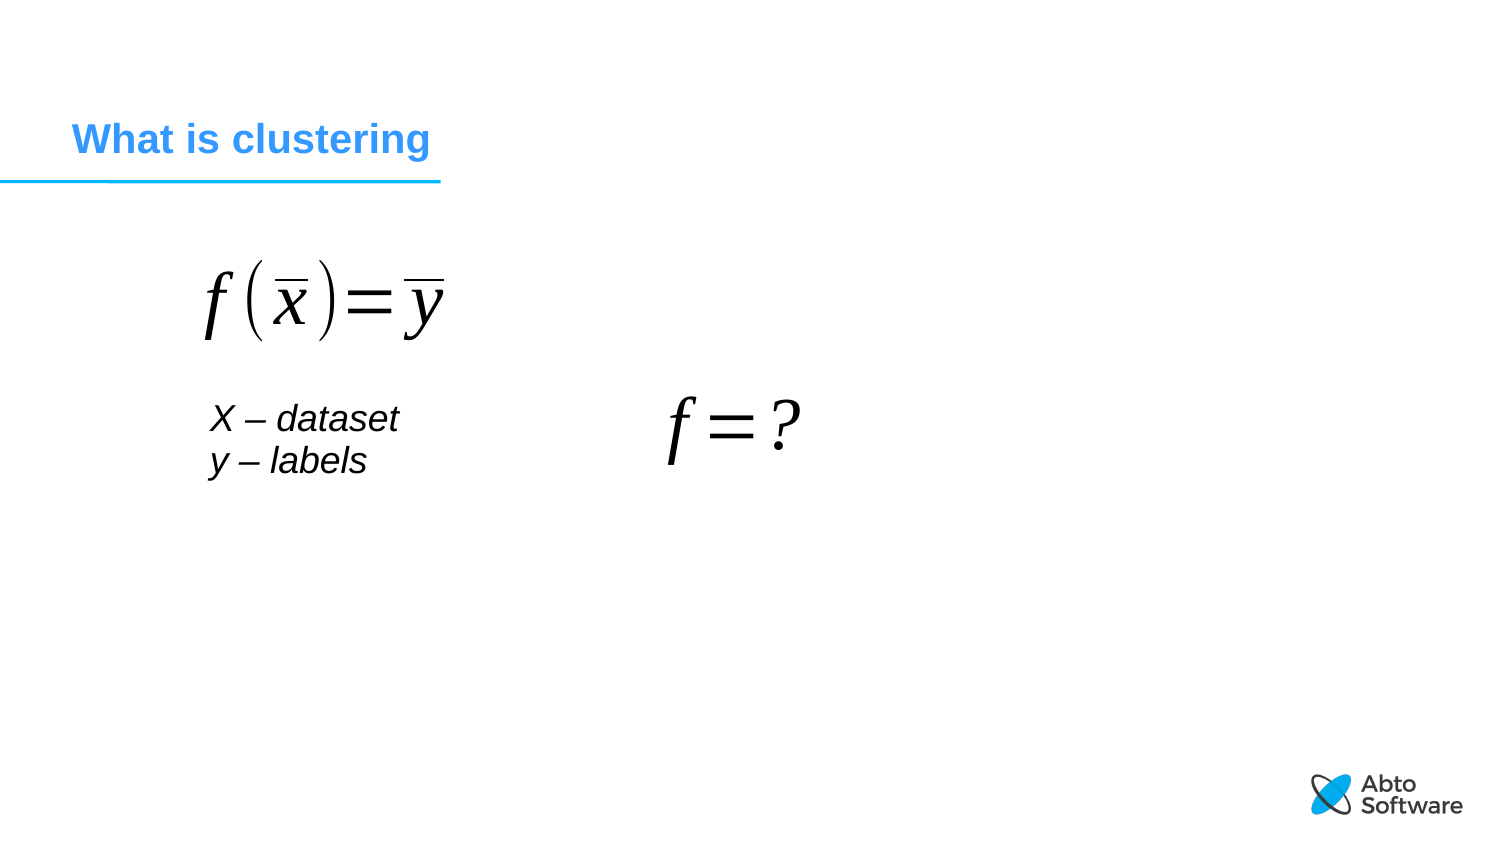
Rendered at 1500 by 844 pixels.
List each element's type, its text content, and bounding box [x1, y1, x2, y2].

title What is clustering [71, 68, 1311, 210]
picture [1299, 771, 1474, 817]
chart [658, 382, 811, 466]
text_box X – dataset y – labels [195, 390, 415, 489]
chart [195, 255, 454, 346]
